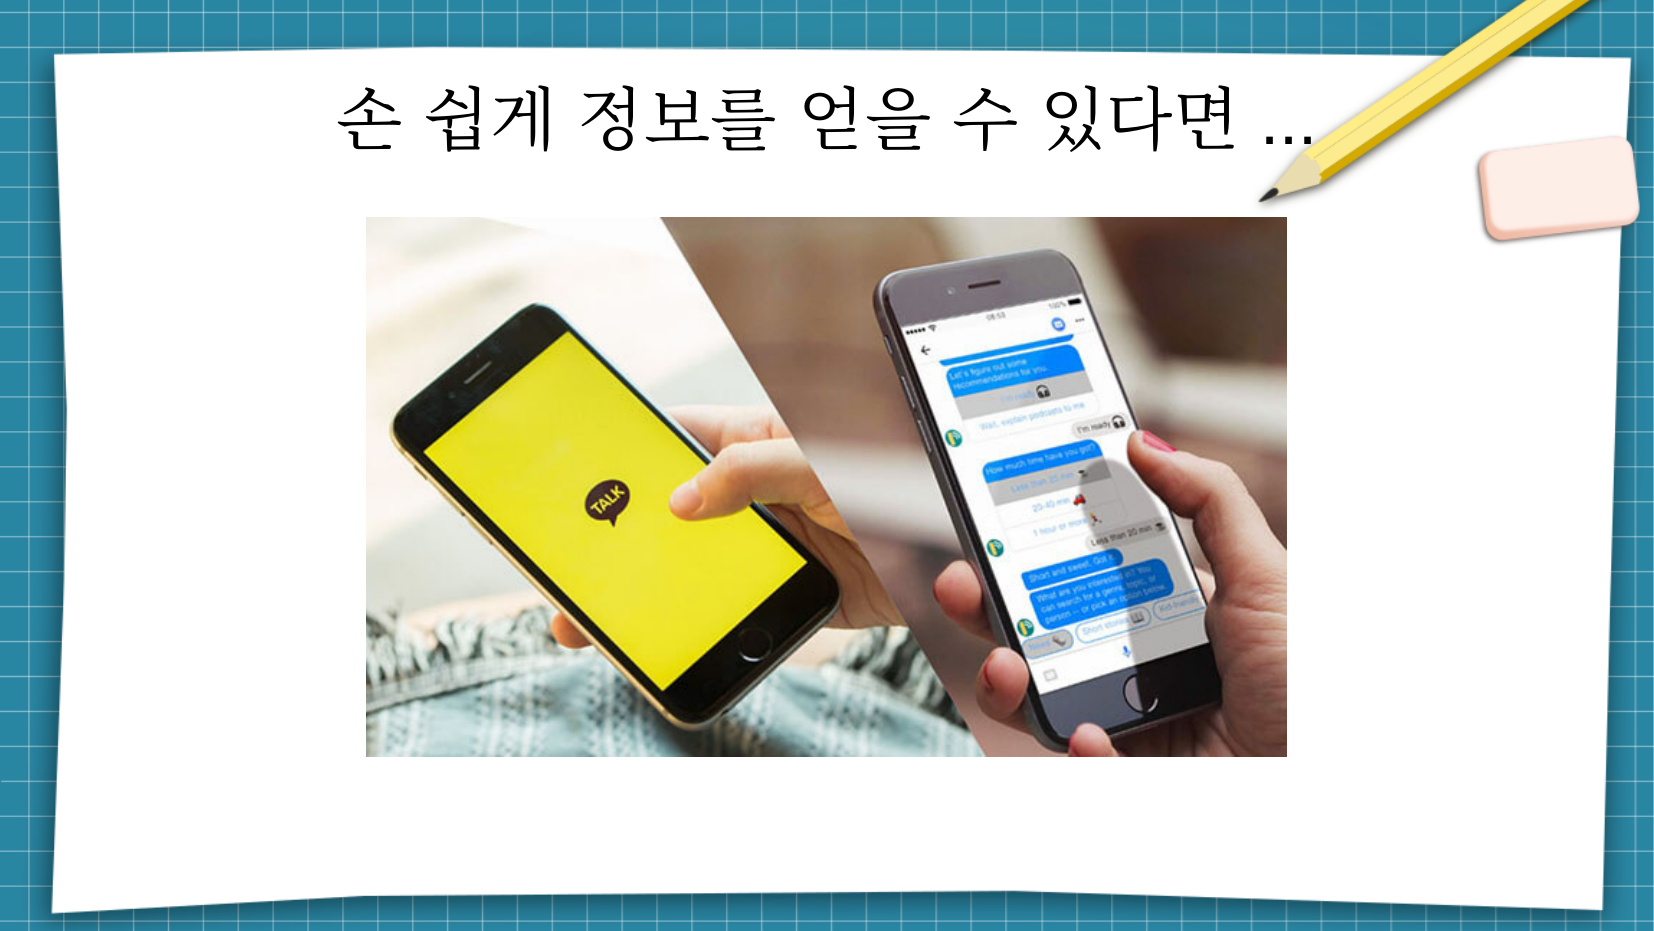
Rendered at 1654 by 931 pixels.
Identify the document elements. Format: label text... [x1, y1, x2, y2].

picture [0, 0, 1654, 931]
title 손 쉽게 정보를 얻을 수 있다면... [82, 37, 1571, 193]
